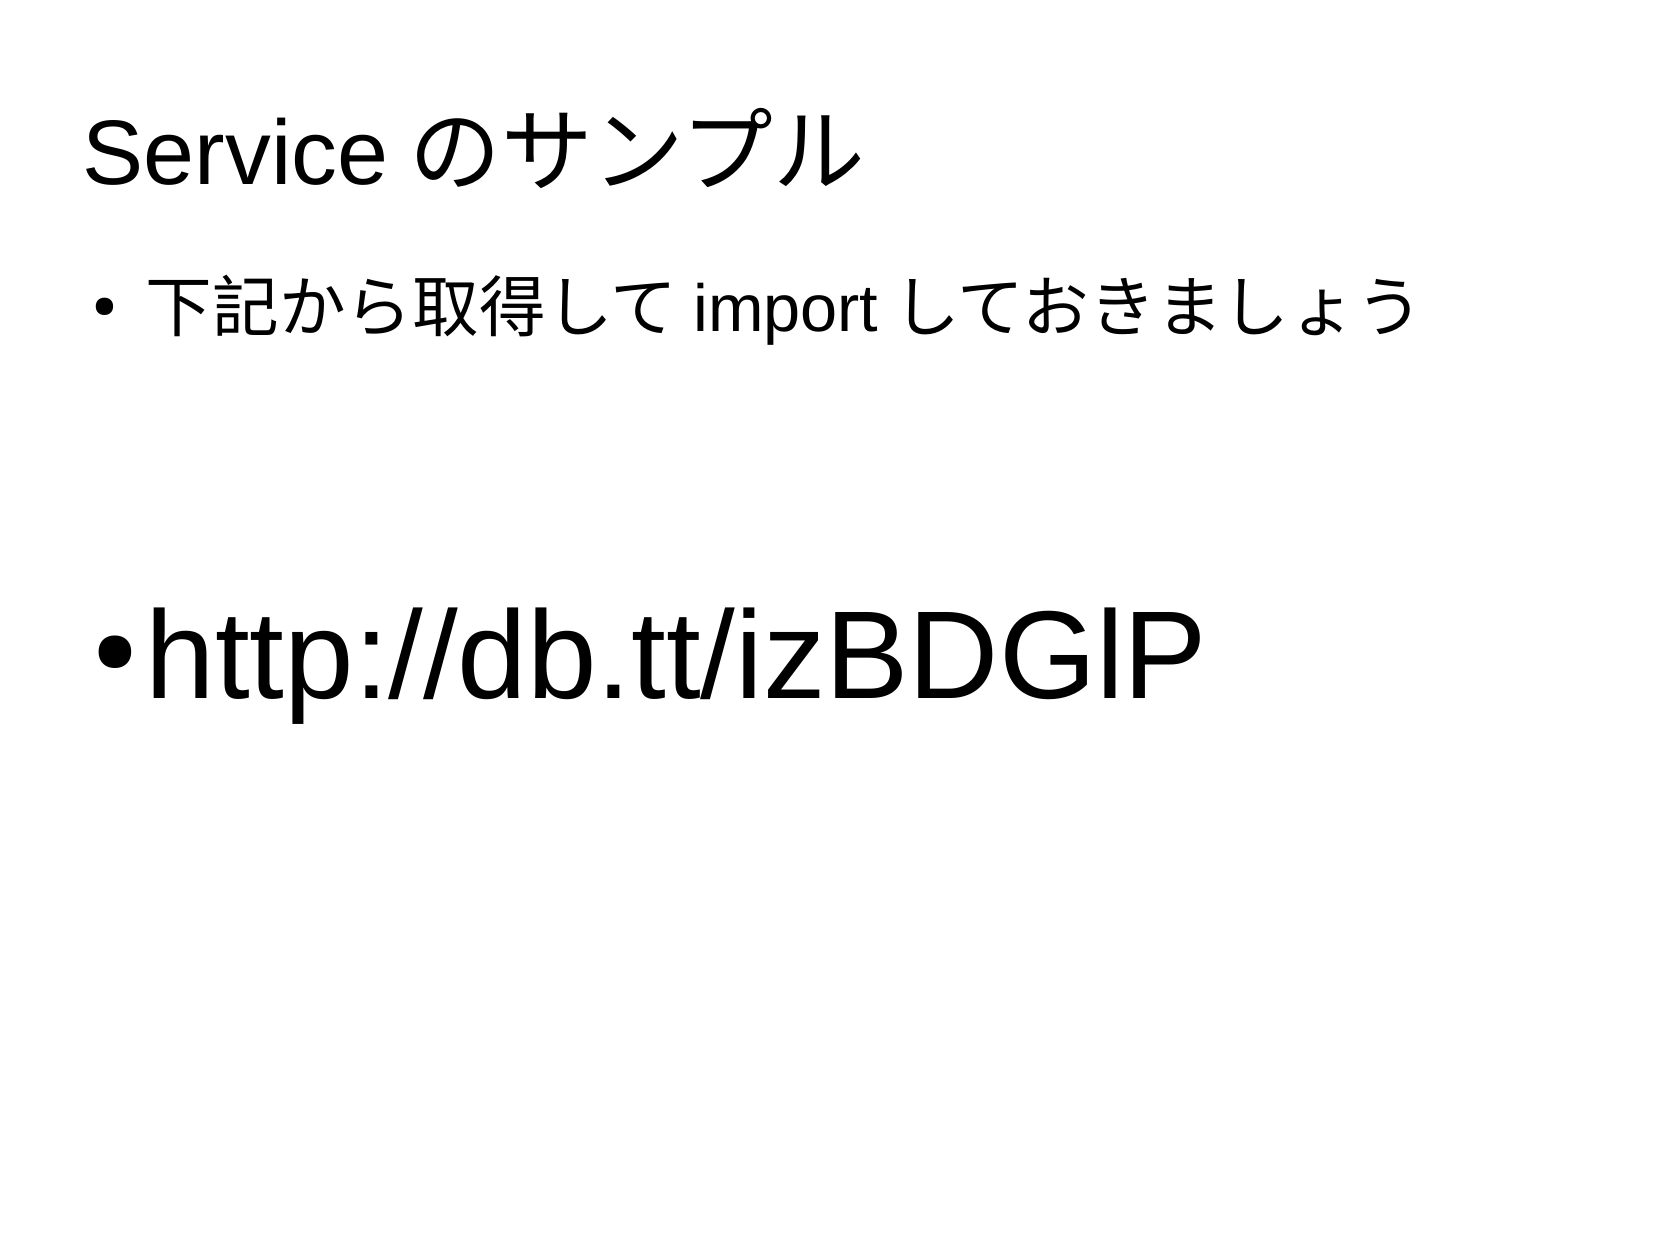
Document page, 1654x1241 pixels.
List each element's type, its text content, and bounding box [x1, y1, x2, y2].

list 下記から取得してimportしておきましょう http://db.tt/izBDGlP [75, 269, 1564, 1088]
title Serviceのサンプル [82, 56, 1571, 250]
